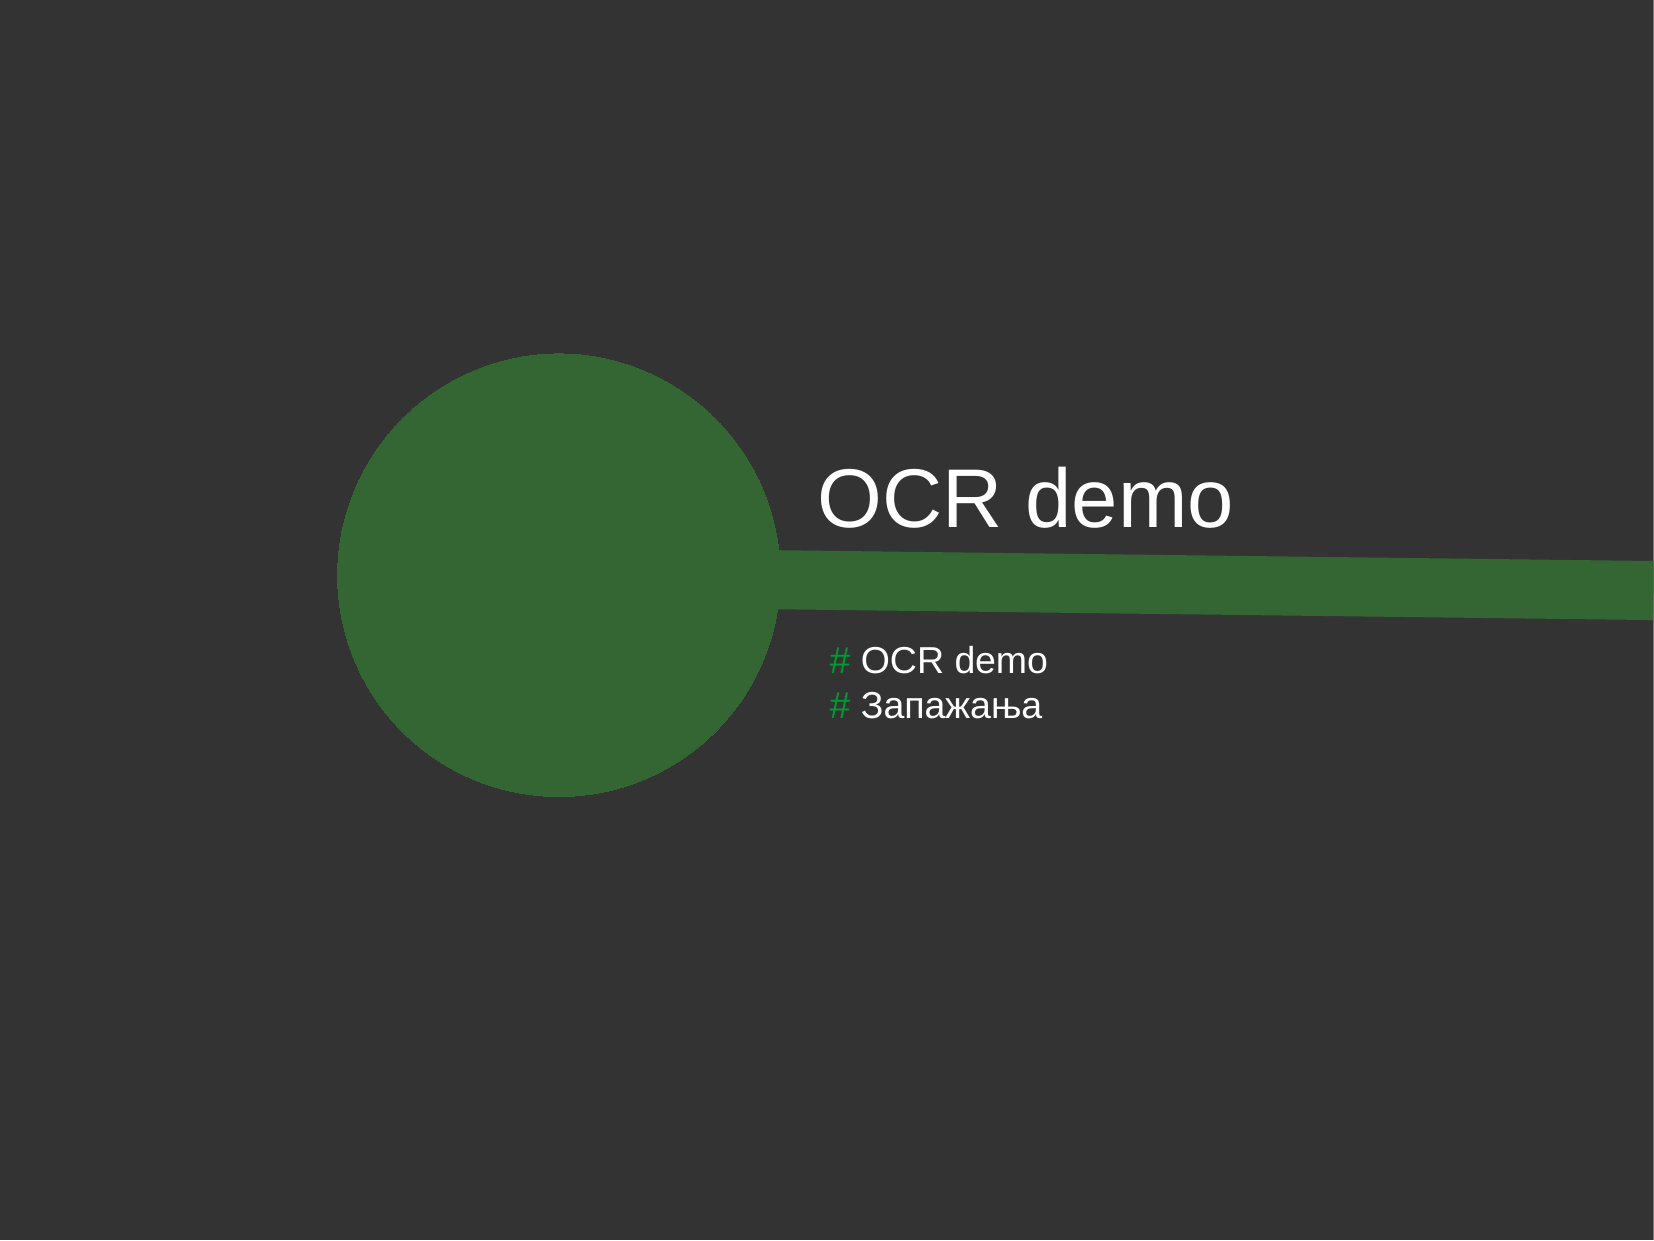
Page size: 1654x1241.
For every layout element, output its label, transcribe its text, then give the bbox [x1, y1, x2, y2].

text_box [337, 353, 781, 797]
text_box OCR demo [803, 437, 1641, 544]
text_box # OCR demo # Запажања [814, 628, 1607, 718]
